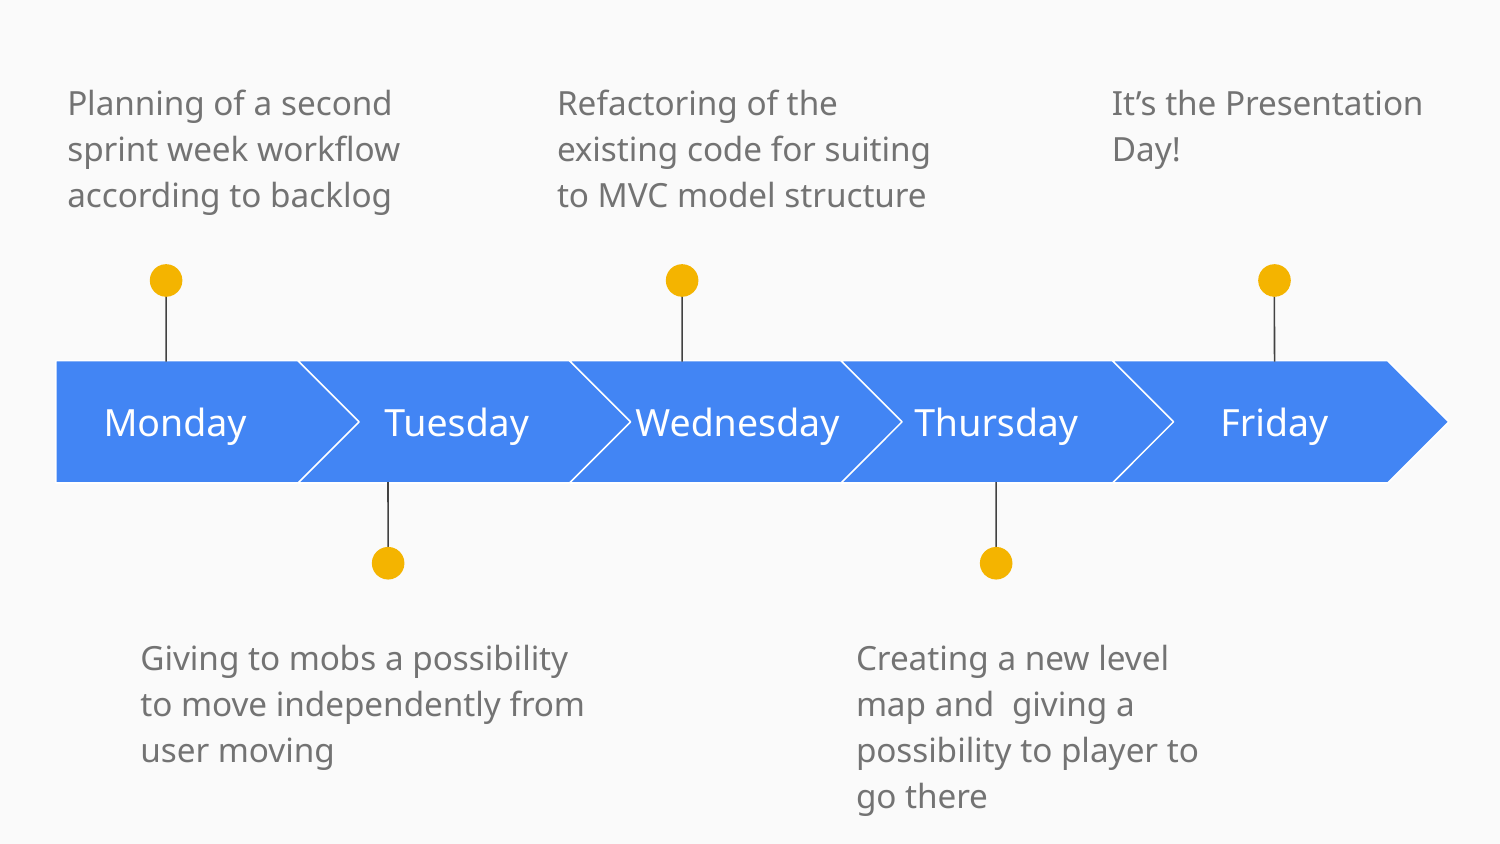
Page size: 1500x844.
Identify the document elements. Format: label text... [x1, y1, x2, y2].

text_box [371, 546, 405, 580]
list Tuesday [348, 383, 565, 461]
list Refactoring of the existing code for suiting to MVC model structure [542, 61, 971, 211]
list Friday [1166, 383, 1383, 461]
list Giving to mobs a possibility to move independently from user moving [125, 616, 618, 766]
list It’s the Presentation Day! [1096, 61, 1465, 211]
text_box [665, 264, 699, 297]
text_box [55, 360, 1449, 484]
text_box [979, 546, 1013, 580]
list Creating a new level map and giving a possibility to player to go there [841, 616, 1259, 766]
text_box [149, 264, 183, 297]
list Thursday [888, 383, 1105, 461]
list Planning of a second sprint week workflow according to backlog [52, 61, 481, 211]
text_box [1258, 264, 1291, 297]
list Monday [55, 383, 295, 461]
list Wednesday [618, 383, 857, 461]
